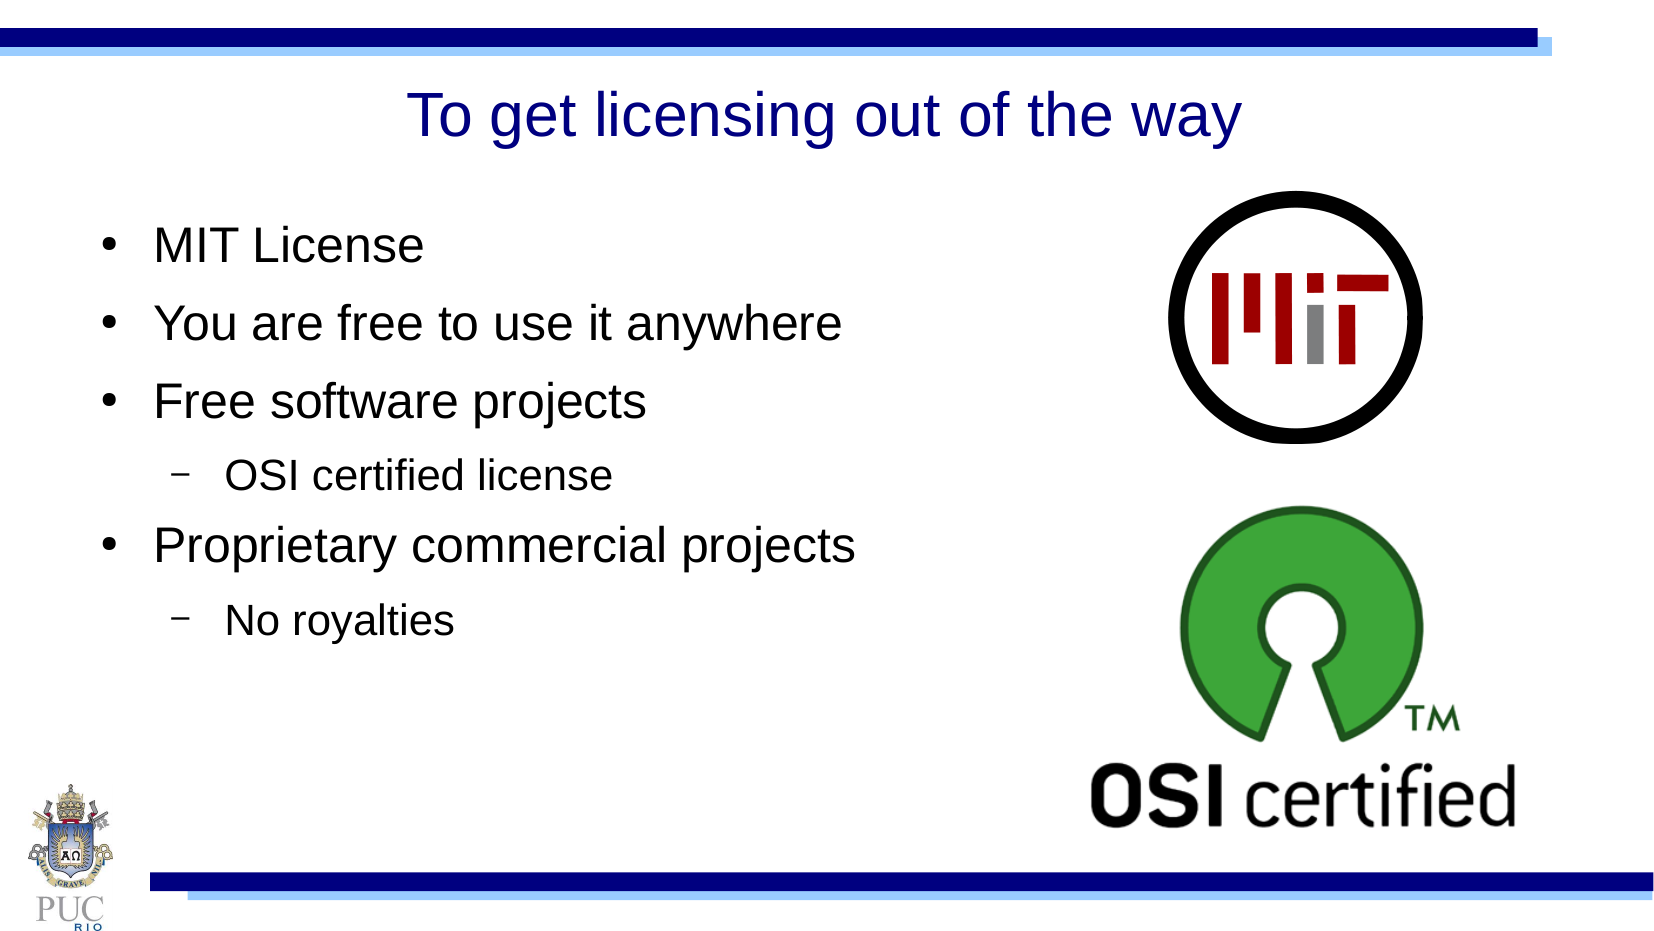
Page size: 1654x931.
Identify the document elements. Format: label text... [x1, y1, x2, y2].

picture [1068, 751, 1538, 863]
list MIT License You are free to use it anywhere Free software projects OSI certified license Proprietary commercial projects No royalties [82, 217, 1571, 751]
picture [28, 784, 113, 931]
title To get licensing out of the way [37, 37, 1613, 193]
picture [1168, 190, 1423, 444]
